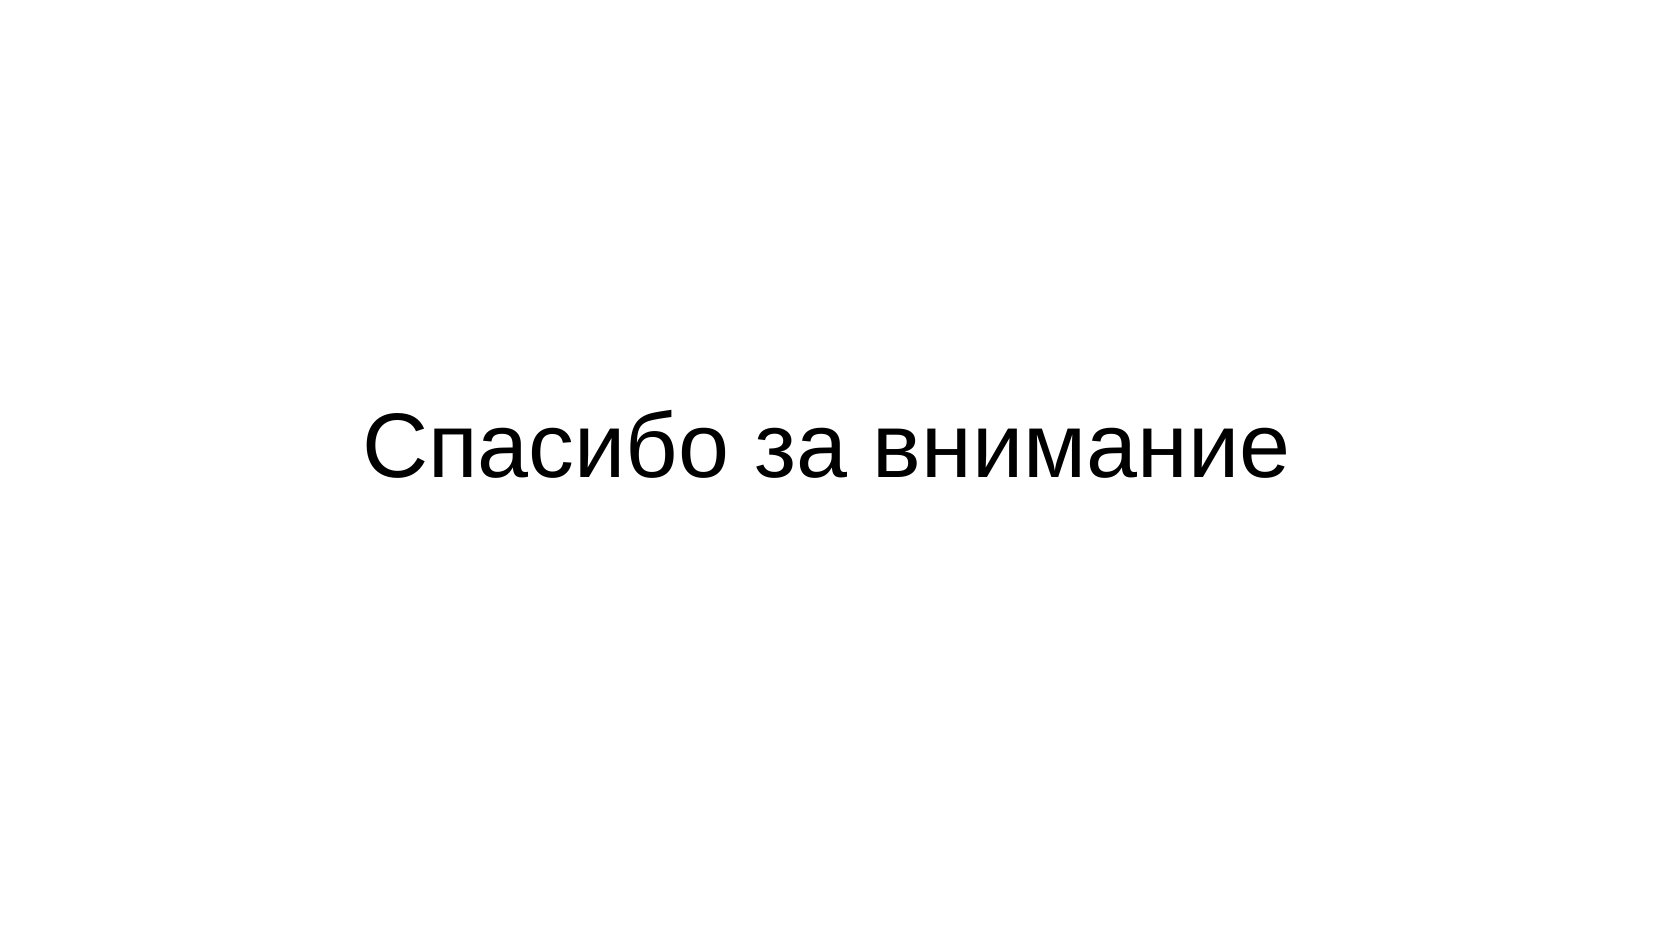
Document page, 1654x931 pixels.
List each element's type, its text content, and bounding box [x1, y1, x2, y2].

title Спасибо за внимание [82, 368, 1571, 524]
